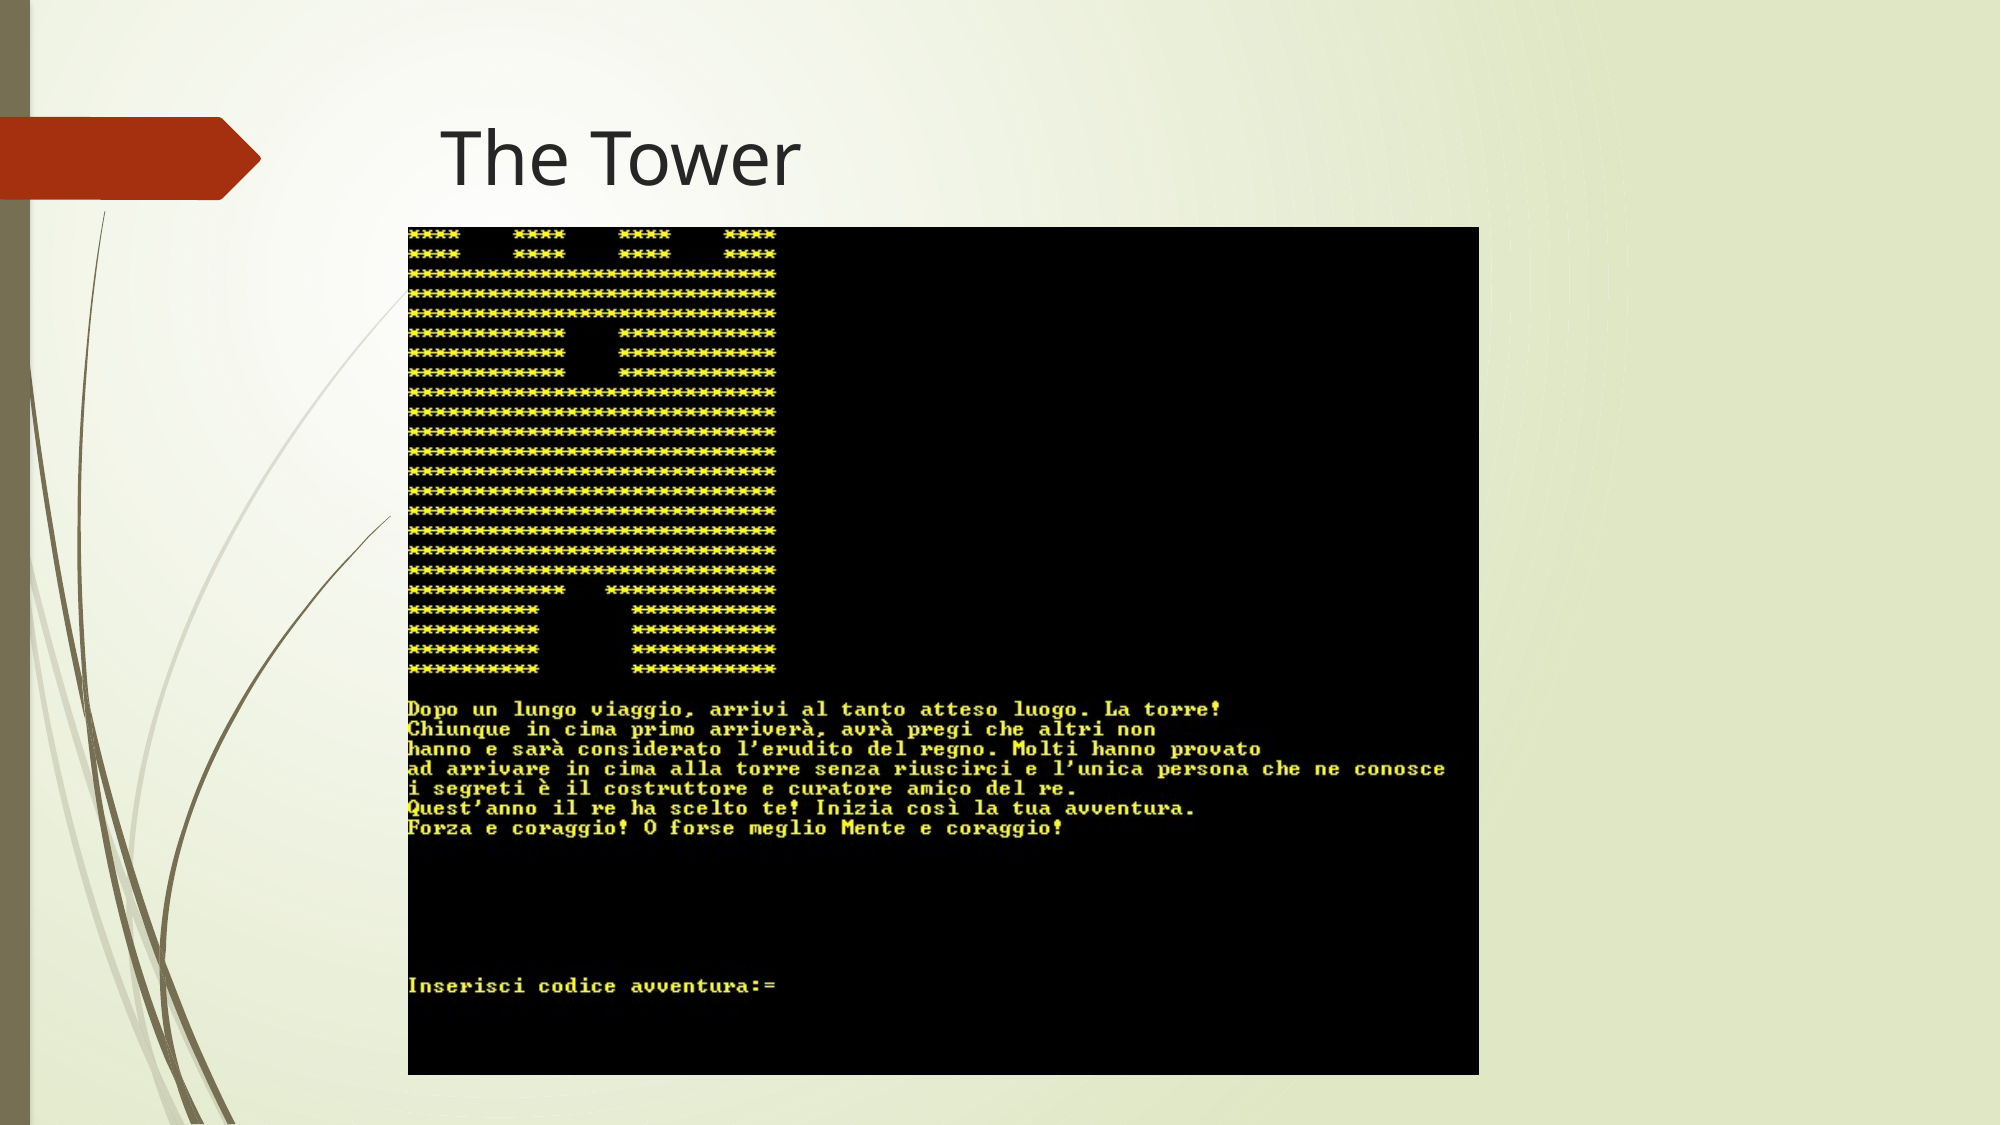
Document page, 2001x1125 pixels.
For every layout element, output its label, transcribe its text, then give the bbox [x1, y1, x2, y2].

picture [408, 227, 1479, 1075]
title The Tower [425, 102, 1888, 313]
